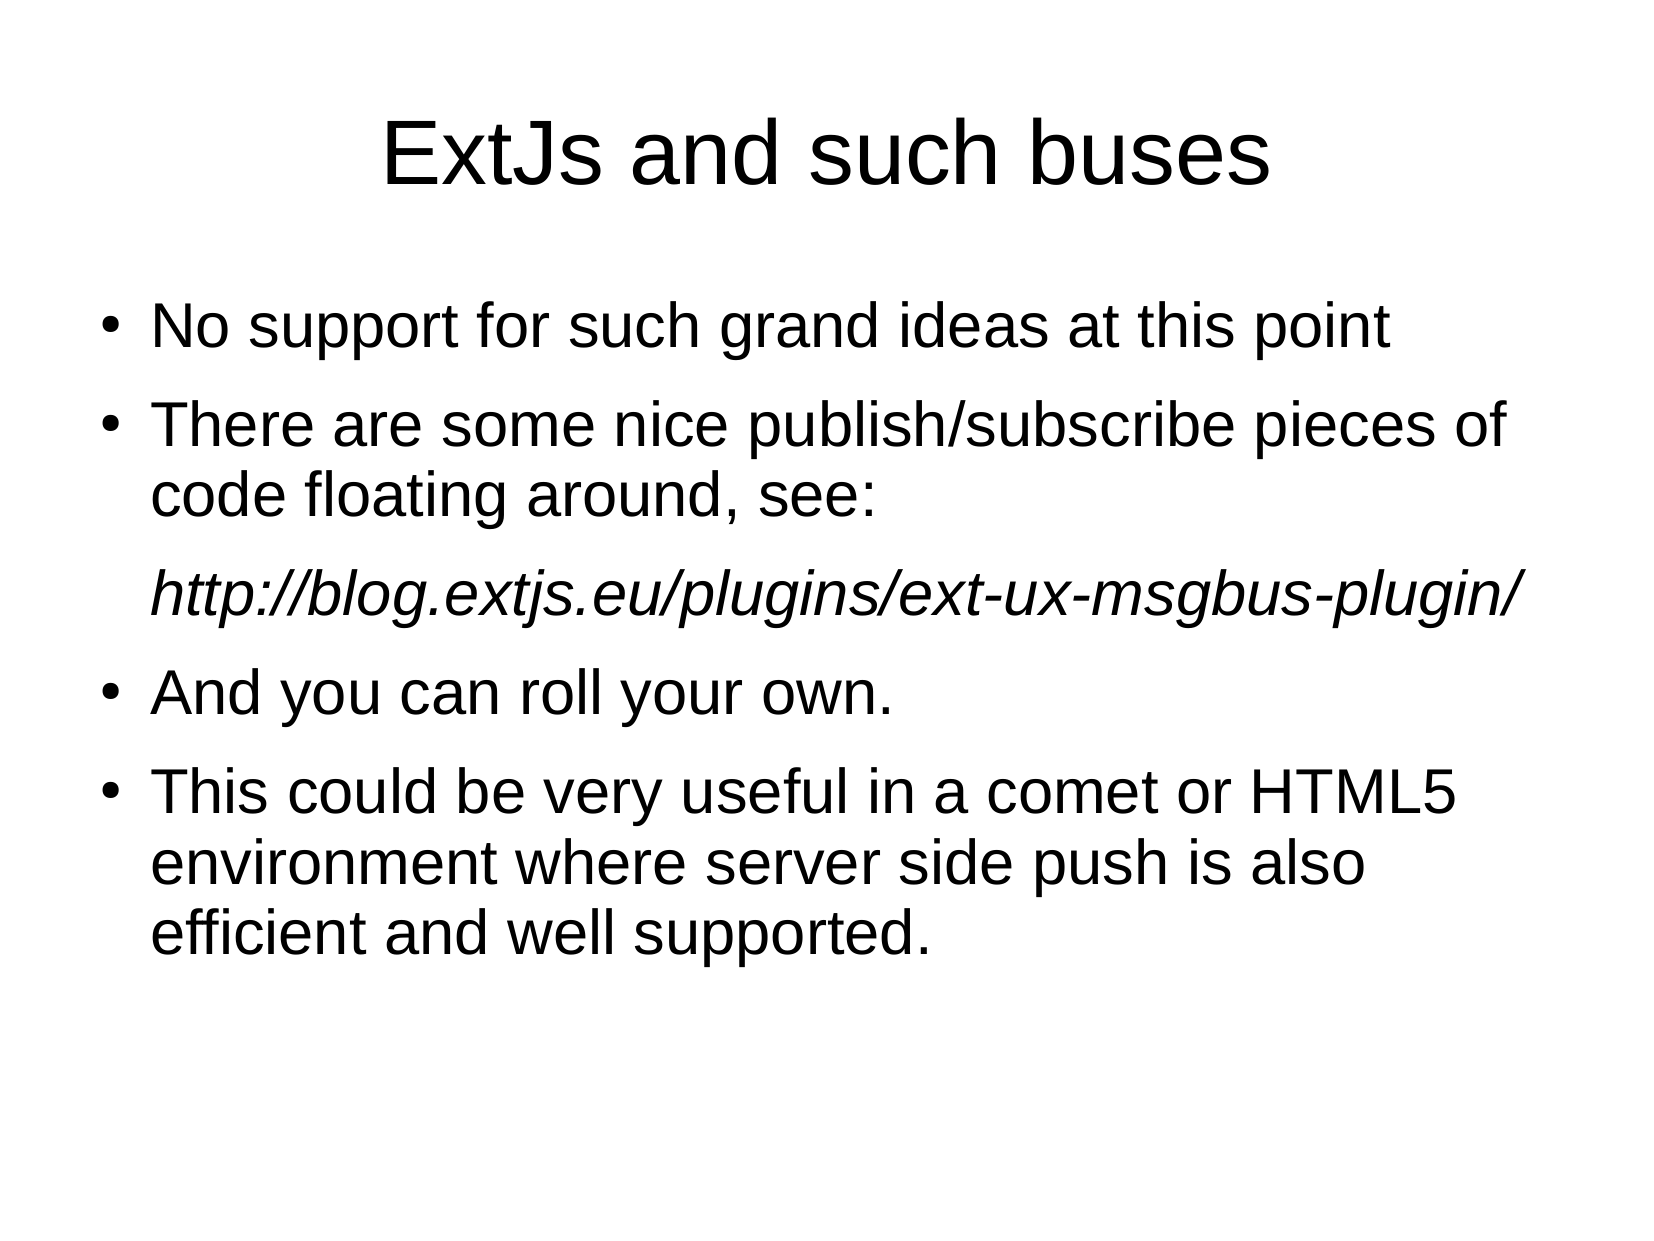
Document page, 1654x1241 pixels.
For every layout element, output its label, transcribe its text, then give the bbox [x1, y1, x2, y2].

title ExtJs and such buses [82, 49, 1571, 257]
list No support for such grand ideas at this point There are some nice publish/subscribe pieces of code floating around, see: http://blog.extjs.eu/plugins/ext-ux-msgbus-plugin/ And you can roll your own. This could be very useful in a comet or HTML5 environment where server side push is also efficient and well supported. [82, 290, 1538, 1010]
